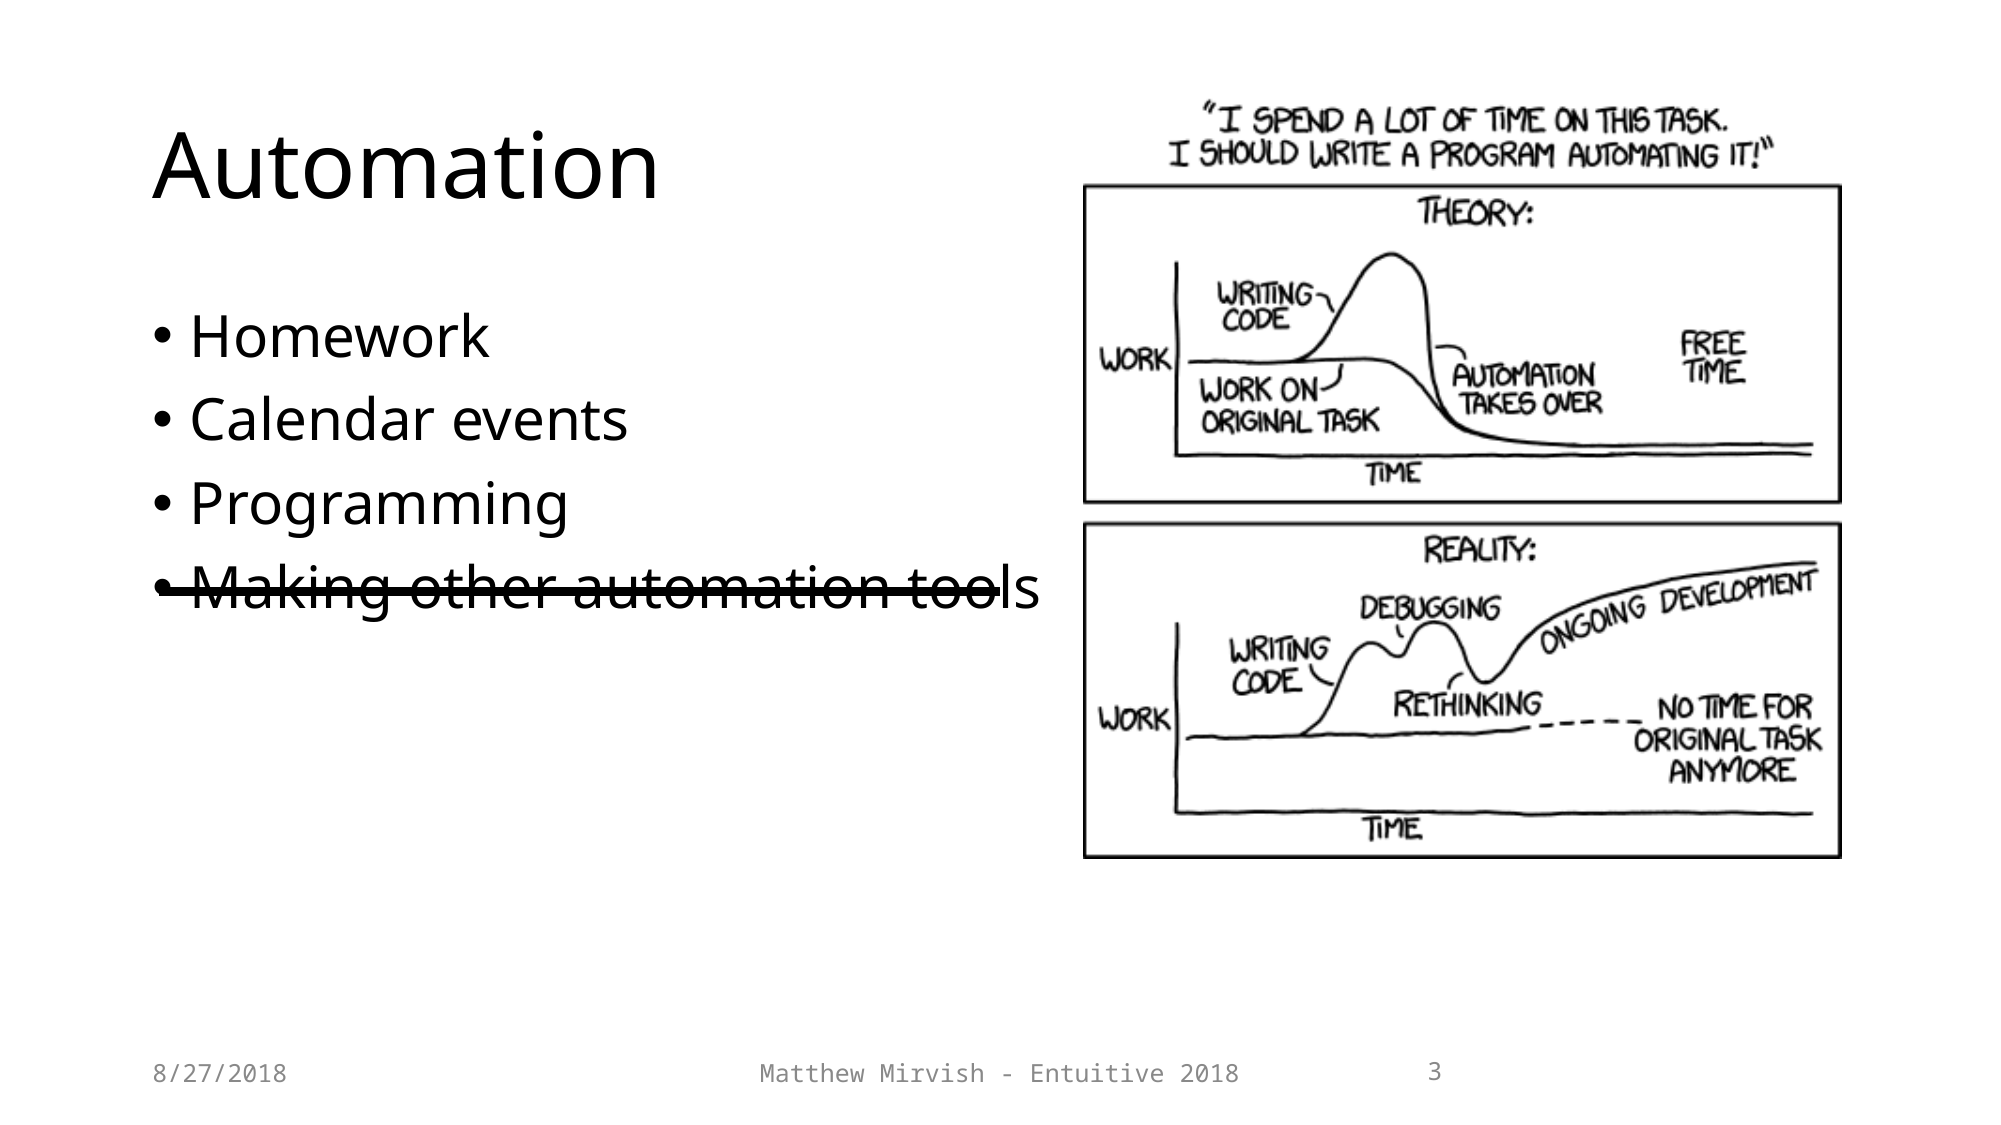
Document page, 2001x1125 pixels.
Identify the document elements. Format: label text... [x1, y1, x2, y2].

picture [1083, 94, 1842, 860]
title Automation [137, 59, 1863, 278]
text_box 8/27/2018 [137, 1042, 588, 1103]
text_box 3 [1412, 1042, 1863, 1103]
text_box Matthew Mirvish - Entuitive 2018 [662, 1042, 1338, 1103]
list Homework Calendar events Programming Making other automation tools [137, 299, 1863, 1014]
